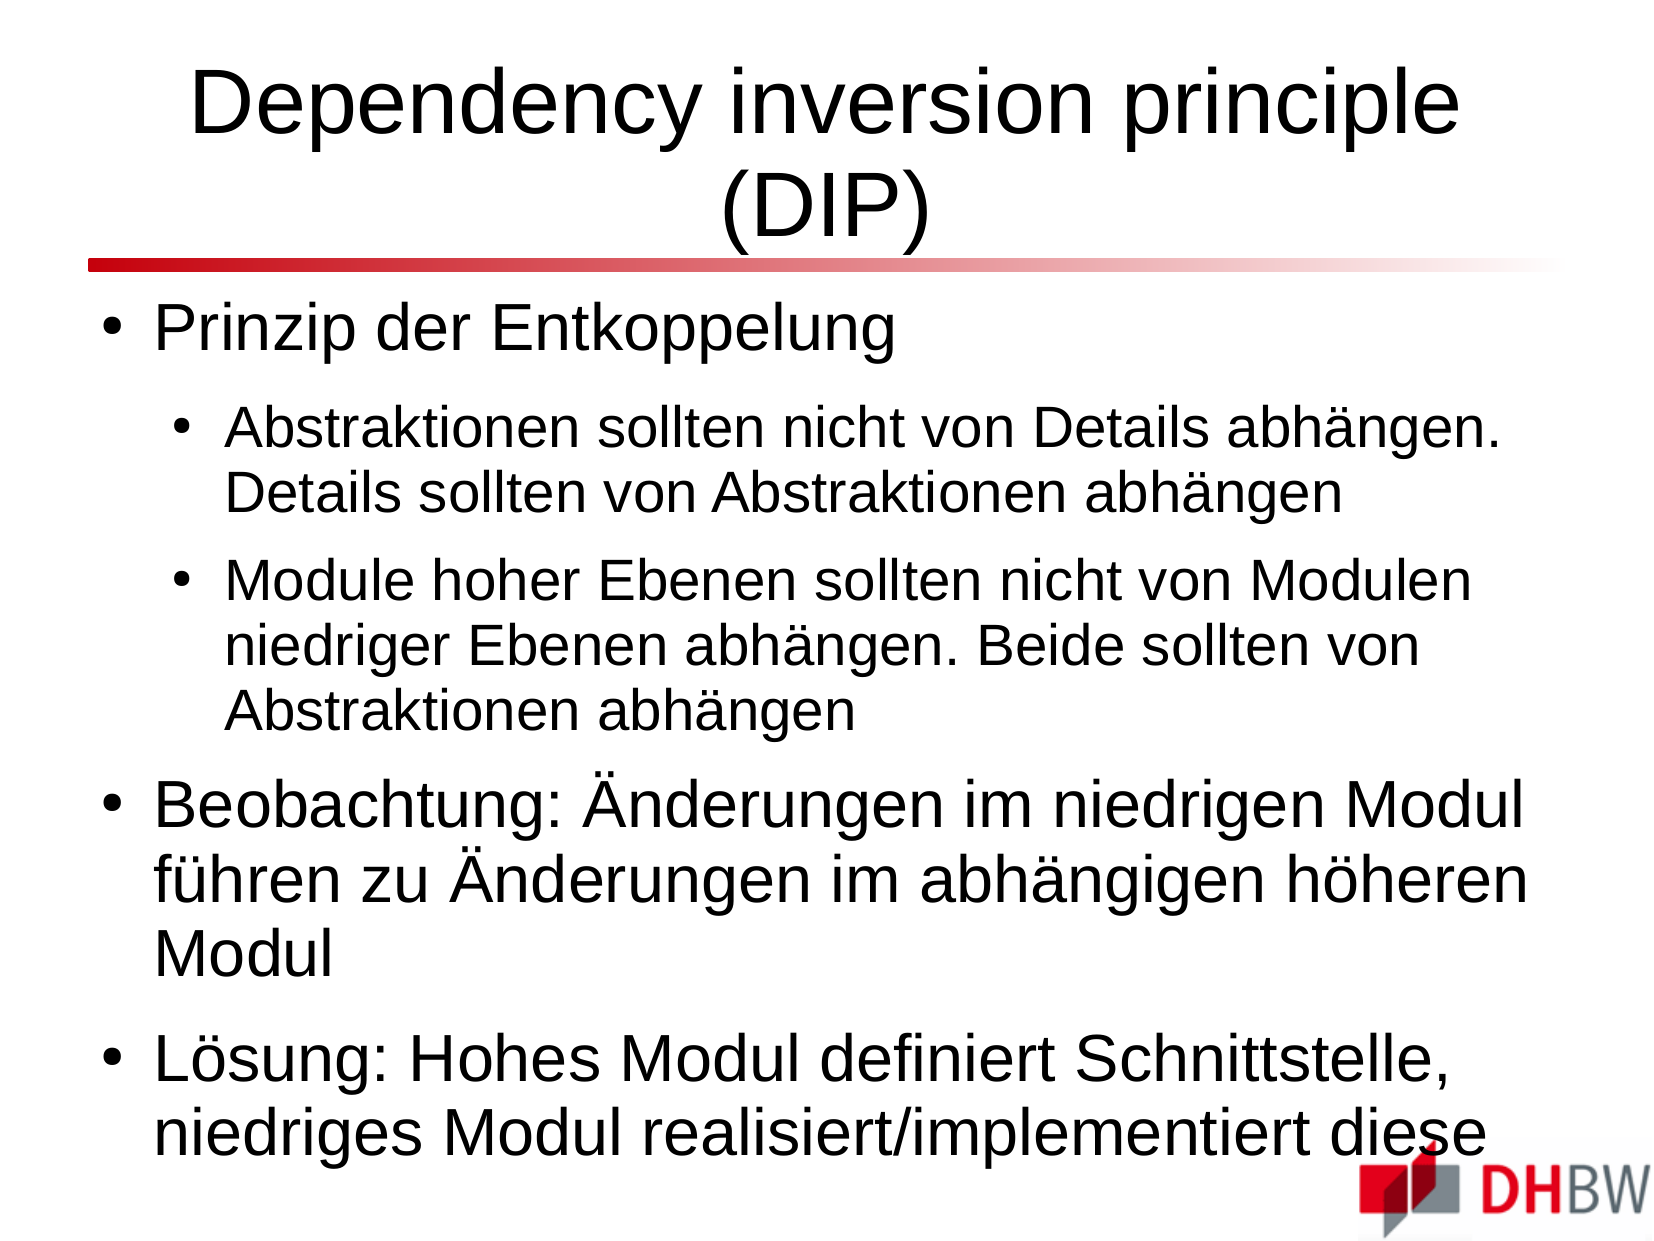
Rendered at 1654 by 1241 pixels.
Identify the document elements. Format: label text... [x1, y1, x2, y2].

list Prinzip der Entkoppelung Abstraktionen sollten nicht von Details abhängen. Details sollten von Abstraktionen abhängen Module hoher Ebenen sollten nicht von Modulen niedriger Ebenen abhängen. Beide sollten von Abstraktionen abhängen Beobachtung: Änderungen im niedrigen Modul führen zu Änderungen im abhängigen höheren Modul Lösung: Hohes Modul definiert Schnittstelle, niedriges Modul realisiert/implementiert diese [82, 290, 1571, 1170]
title Dependency inversion principle (DIP) [82, 50, 1571, 256]
picture [1358, 1137, 1652, 1241]
